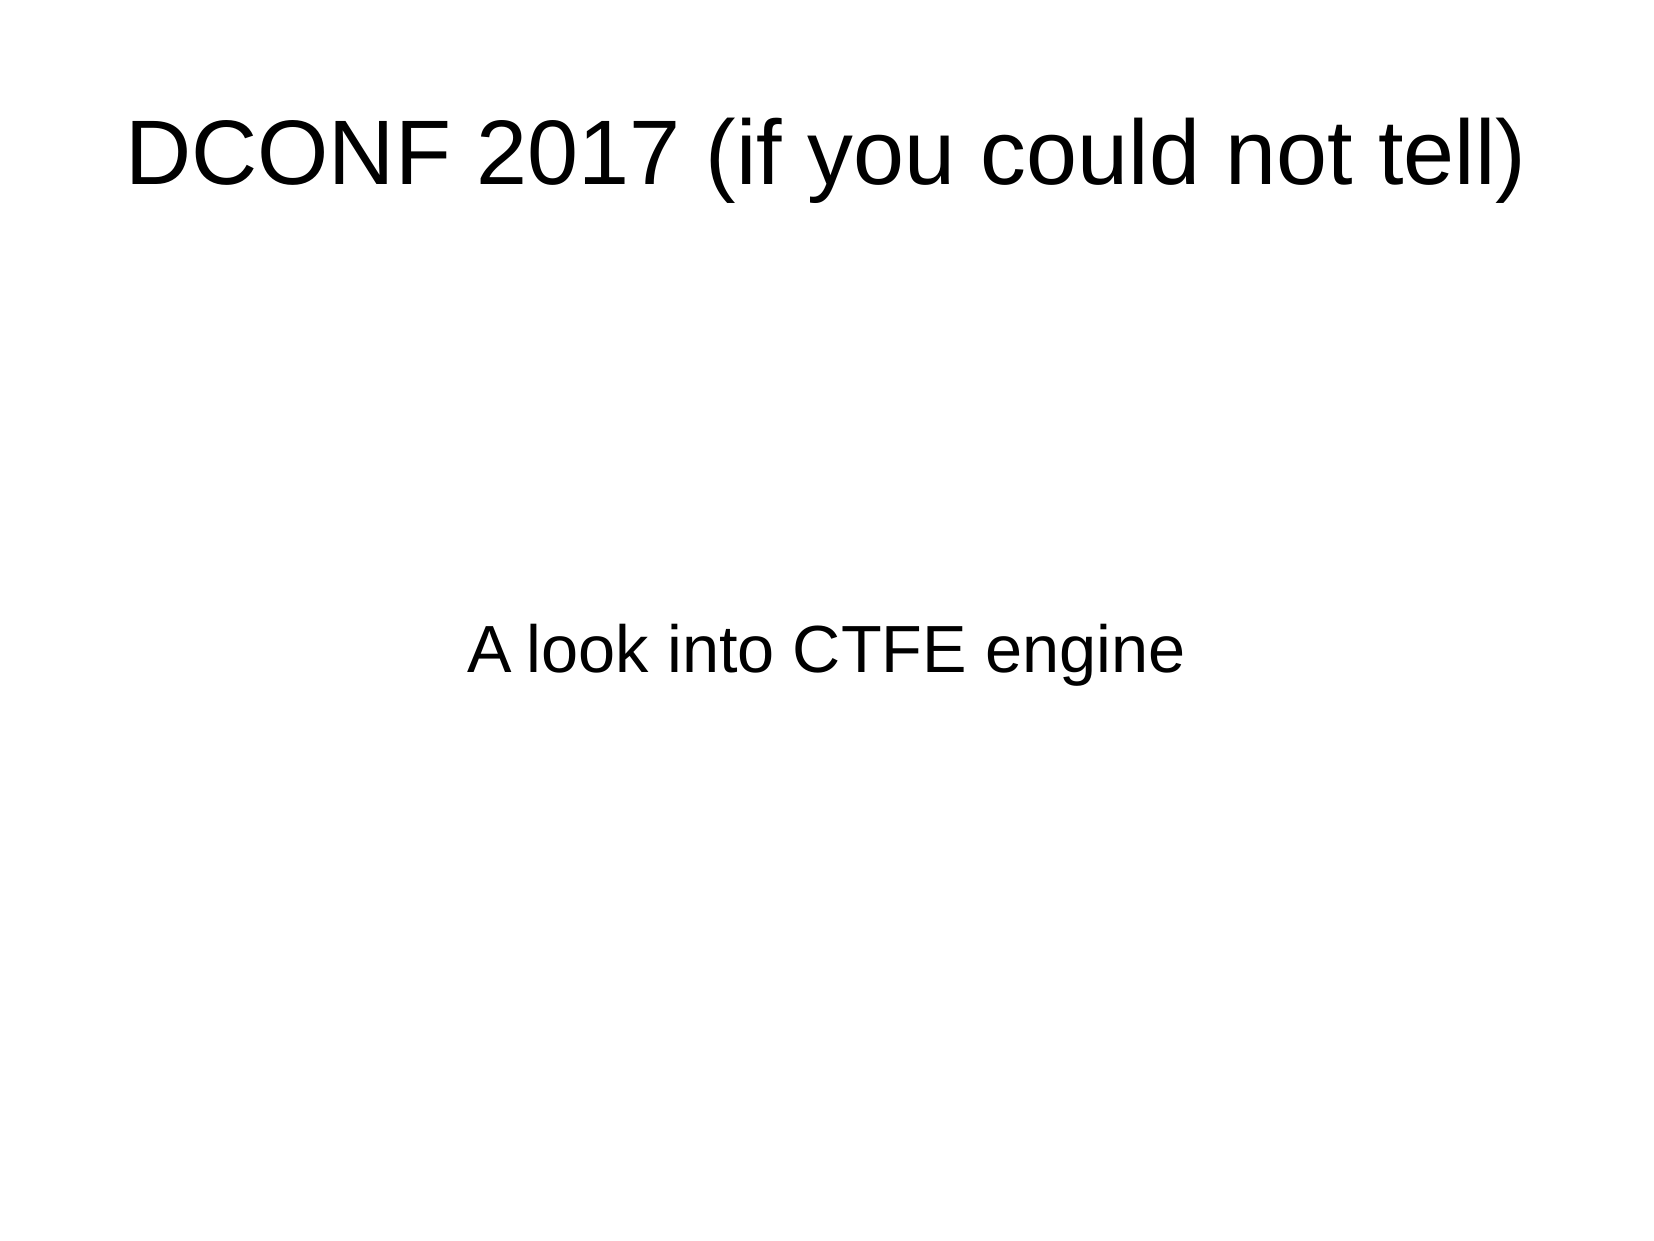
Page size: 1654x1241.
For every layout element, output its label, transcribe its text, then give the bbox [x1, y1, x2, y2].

title DCONF 2017 (if you could not tell) [82, 49, 1571, 257]
subtitle A look into CTFE engine [82, 290, 1571, 1010]
